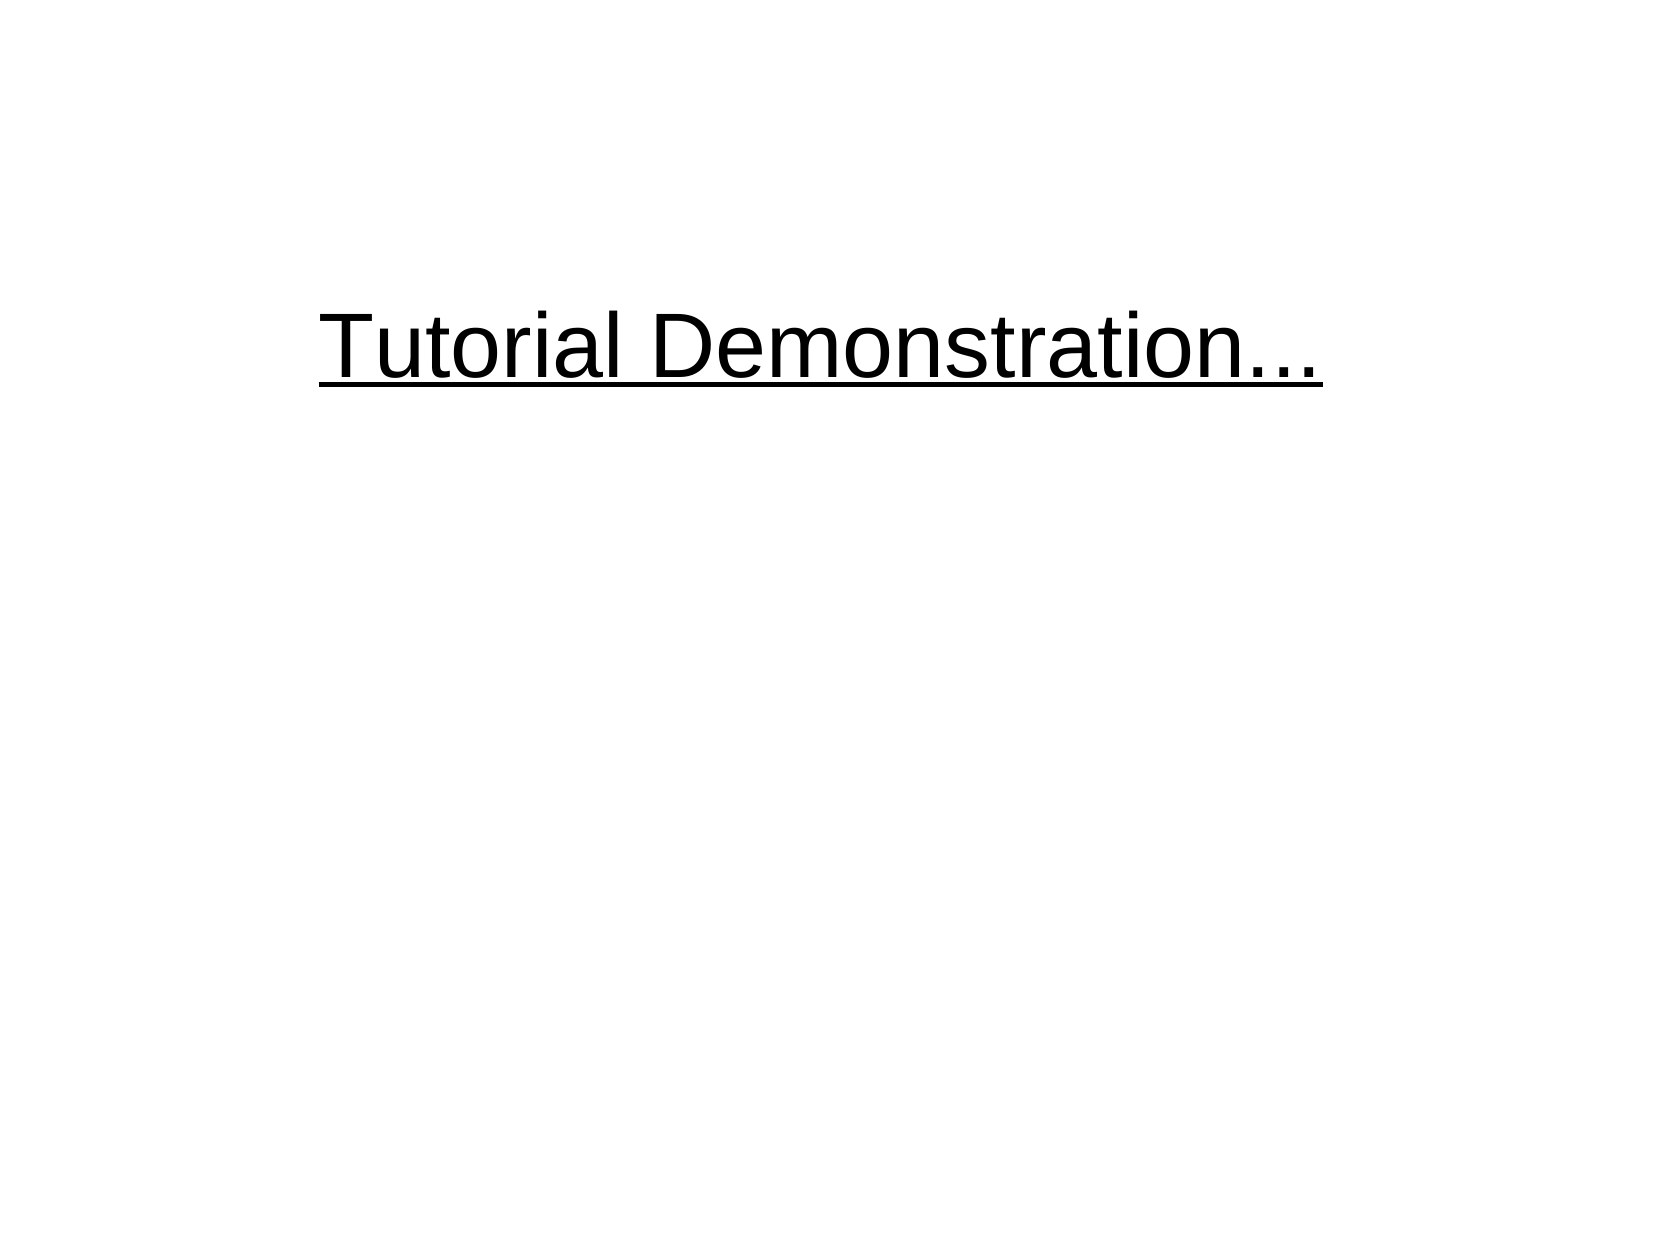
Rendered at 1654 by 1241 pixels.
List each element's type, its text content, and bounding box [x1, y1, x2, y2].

title Tutorial Demonstration... [76, 241, 1565, 449]
